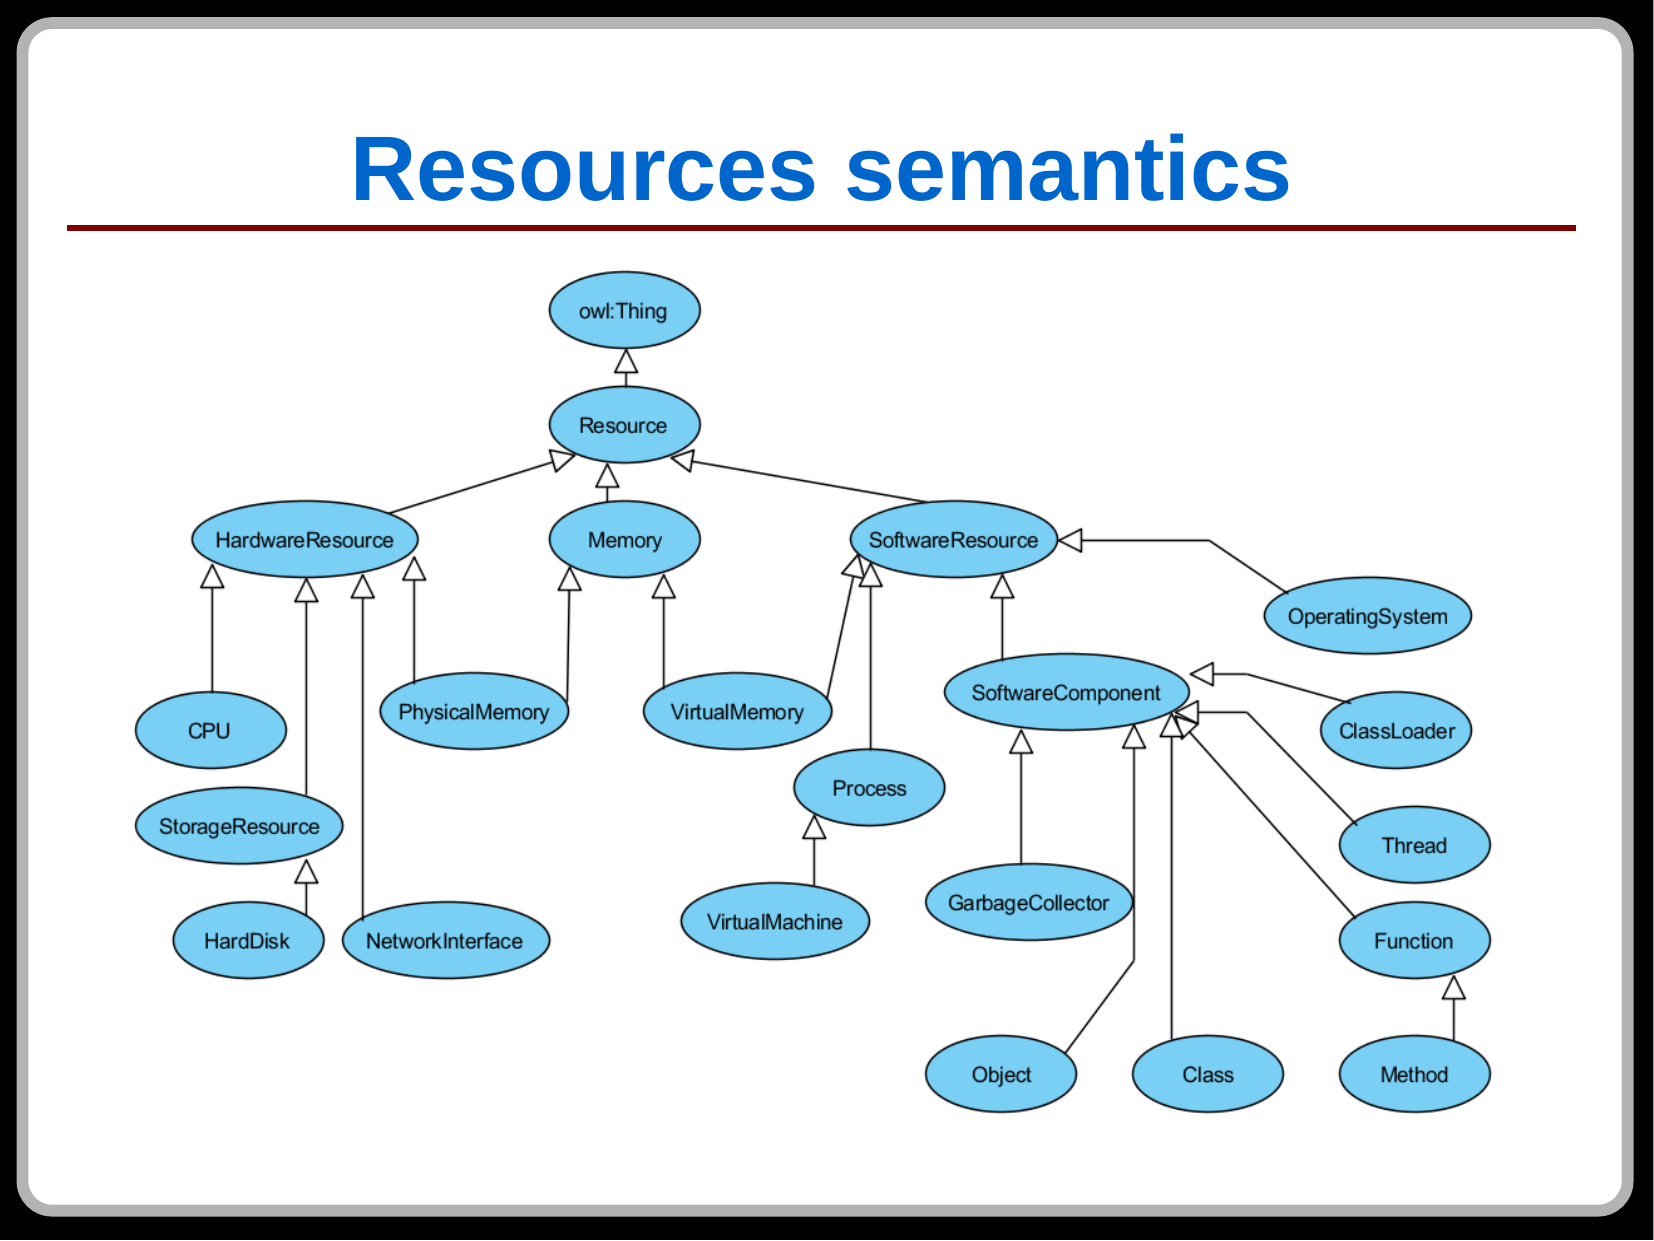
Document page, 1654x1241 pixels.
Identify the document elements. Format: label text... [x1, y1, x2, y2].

picture [129, 265, 1506, 1123]
title Resources semantics [67, 64, 1577, 272]
